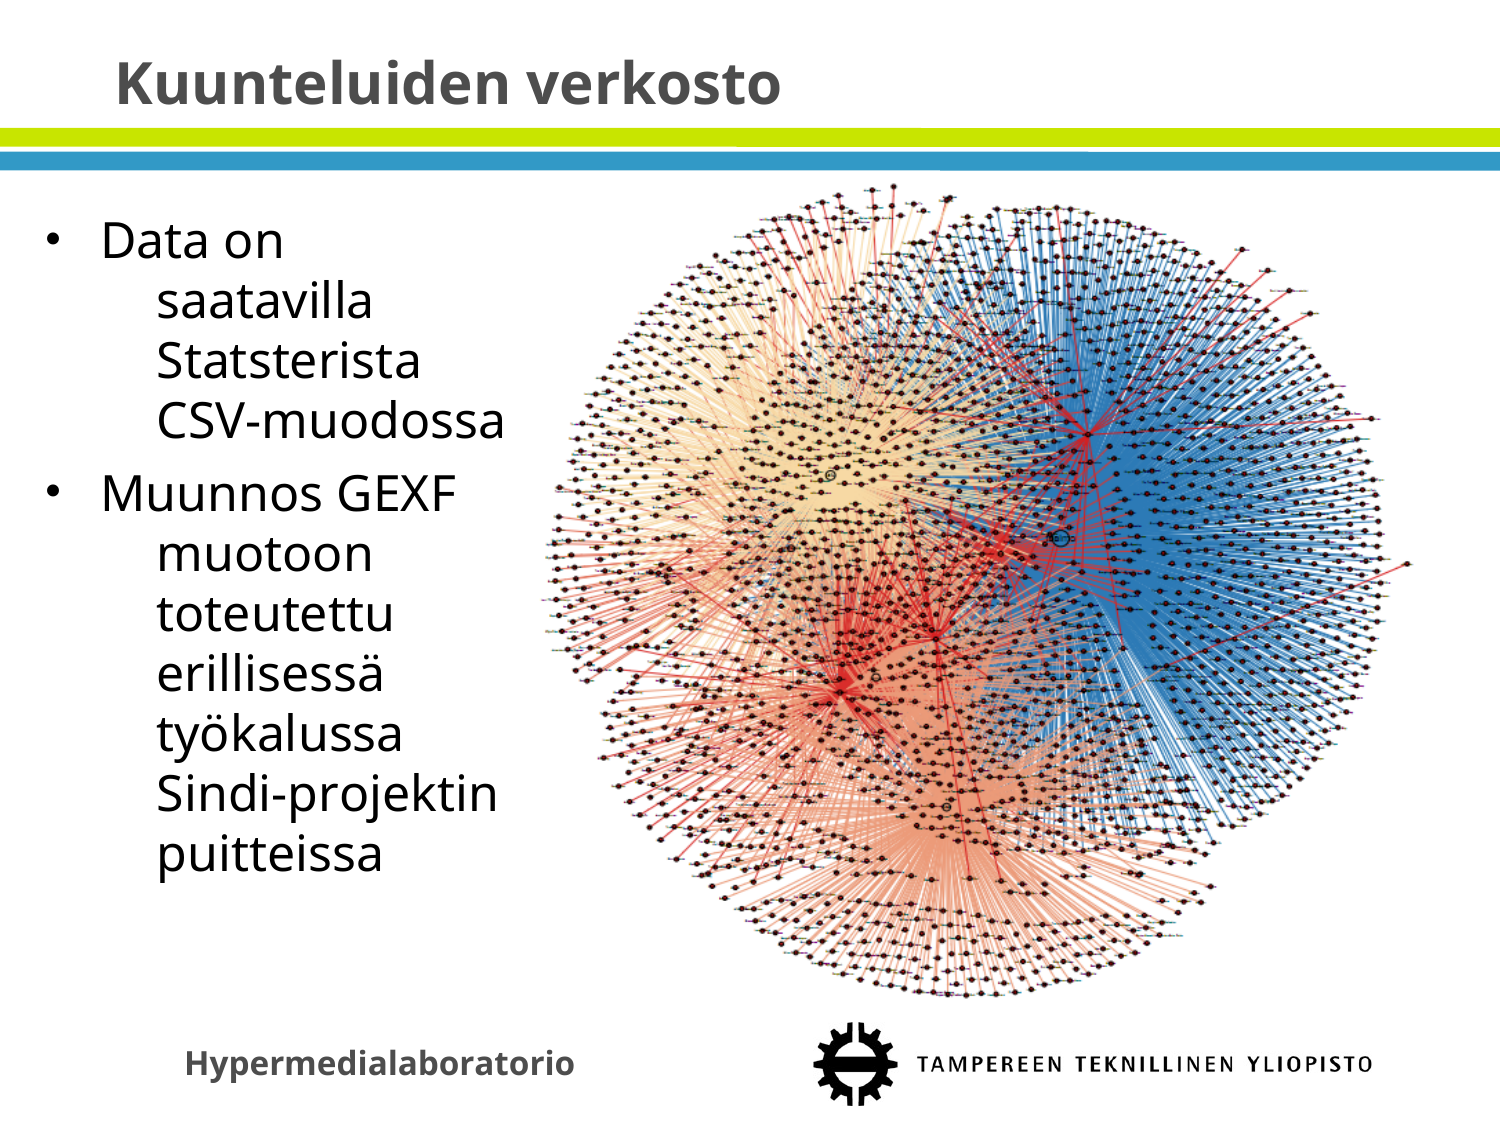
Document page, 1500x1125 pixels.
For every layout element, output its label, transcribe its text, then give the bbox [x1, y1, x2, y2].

picture [813, 1022, 1377, 1106]
title Kuunteluiden verkosto [100, 3, 1100, 159]
picture [533, 177, 1418, 1004]
list Data on saatavilla Statsterista CSV-muodossa Muunnos GEXF muotoon toteutettu erillisessä työkalussa Sindi-projektin puitteissa [29, 200, 532, 829]
